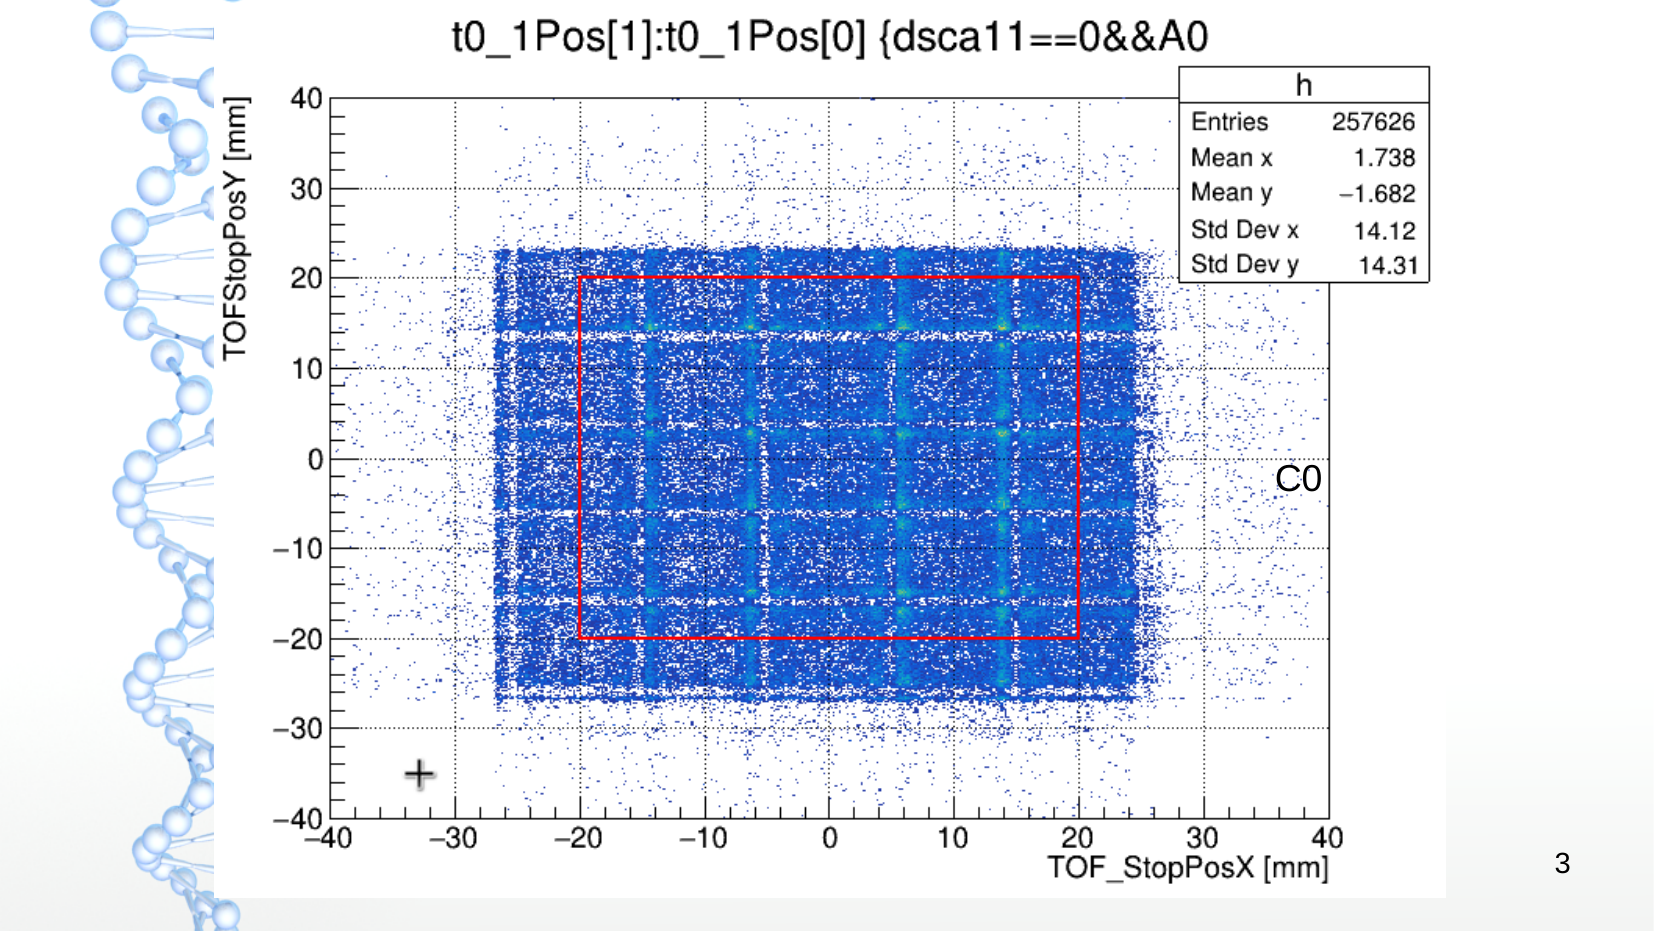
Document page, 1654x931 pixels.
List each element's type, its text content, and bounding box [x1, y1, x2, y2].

text_box C0 [1260, 450, 1351, 507]
picture [0, 0, 1654, 931]
